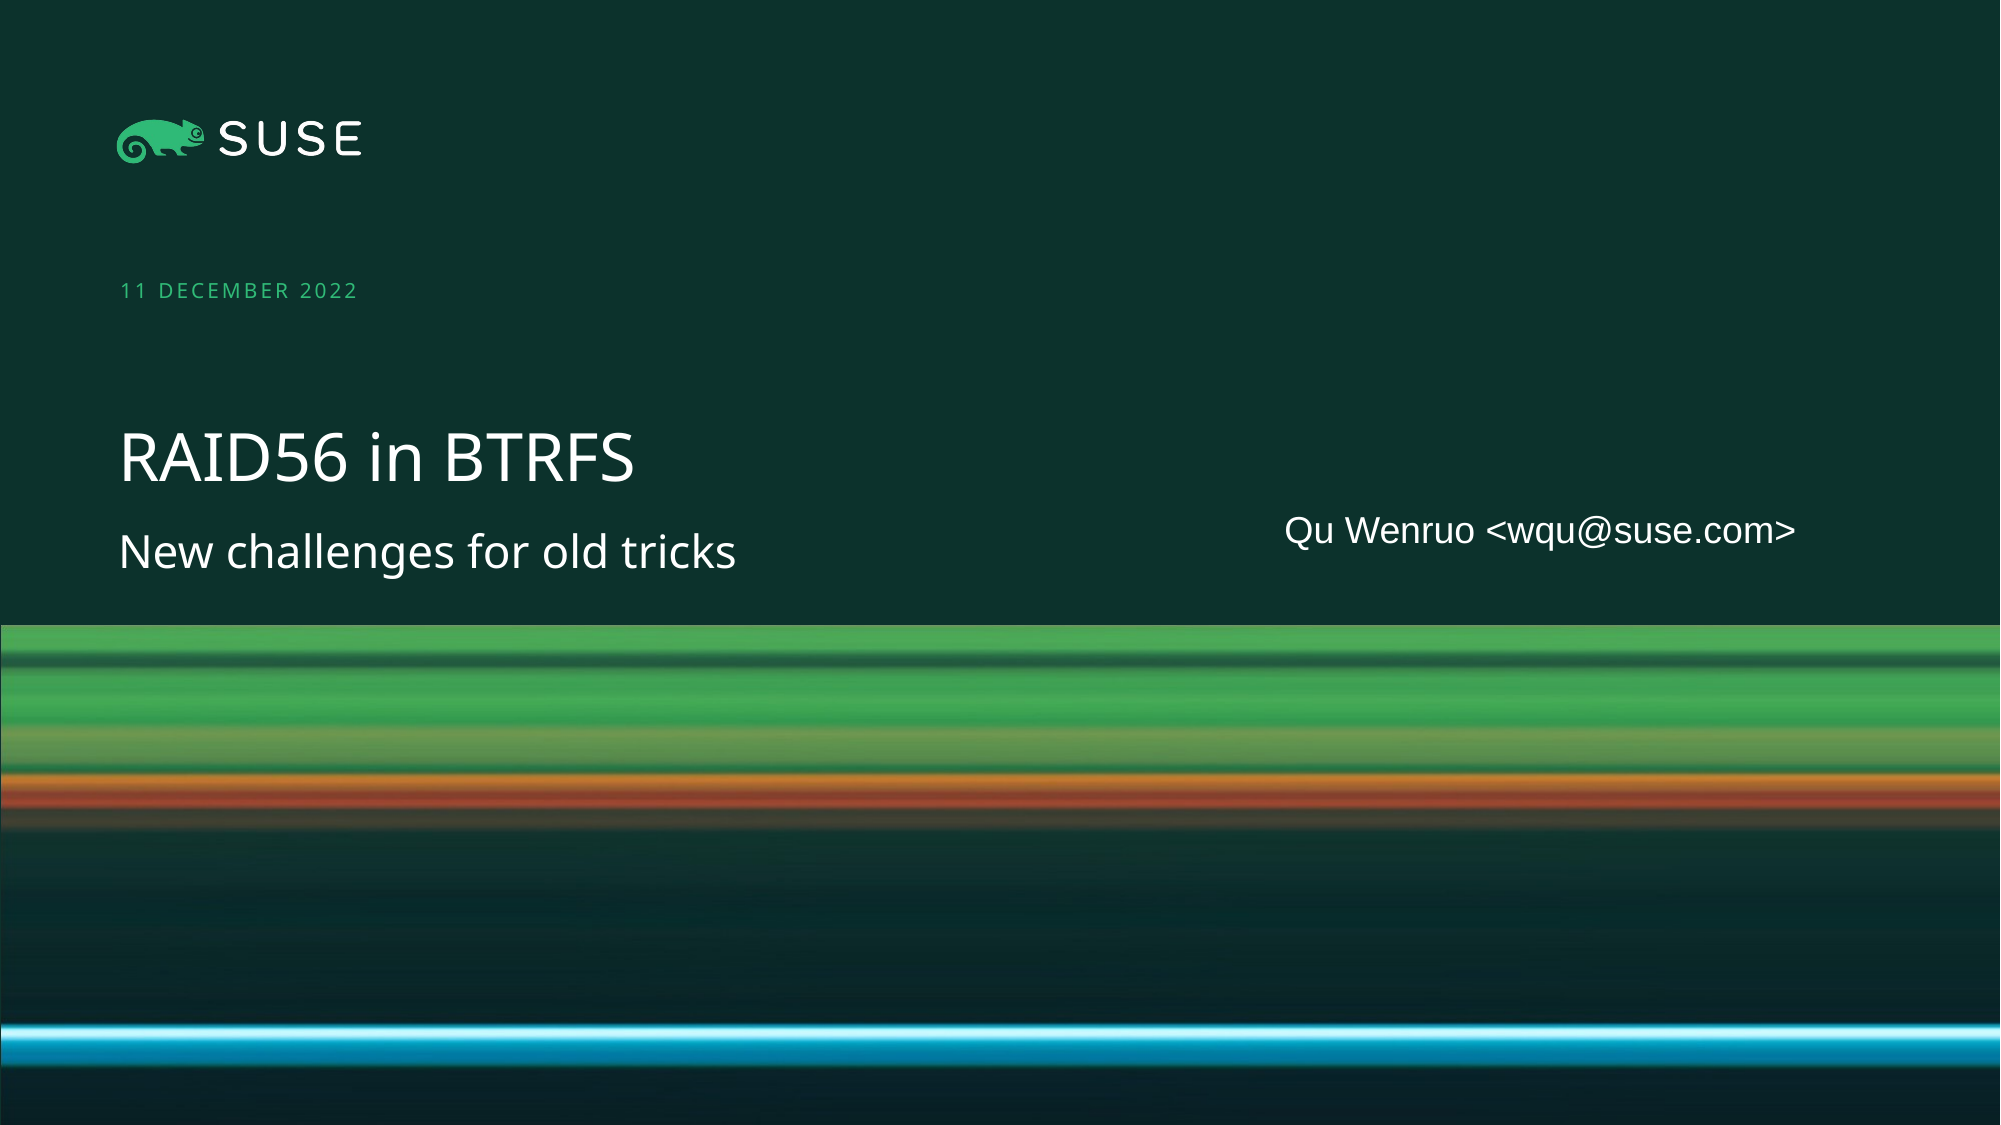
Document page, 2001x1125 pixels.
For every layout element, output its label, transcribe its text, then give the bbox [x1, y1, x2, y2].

picture [0, 625, 2000, 1125]
list RAID56 in BTRFS New challenges for old tricks [118, 324, 1329, 579]
picture [81, 86, 395, 190]
list 11 December 2022 [120, 275, 891, 303]
text_box Qu Wenruo <wqu@suse.com> [1269, 501, 1831, 601]
